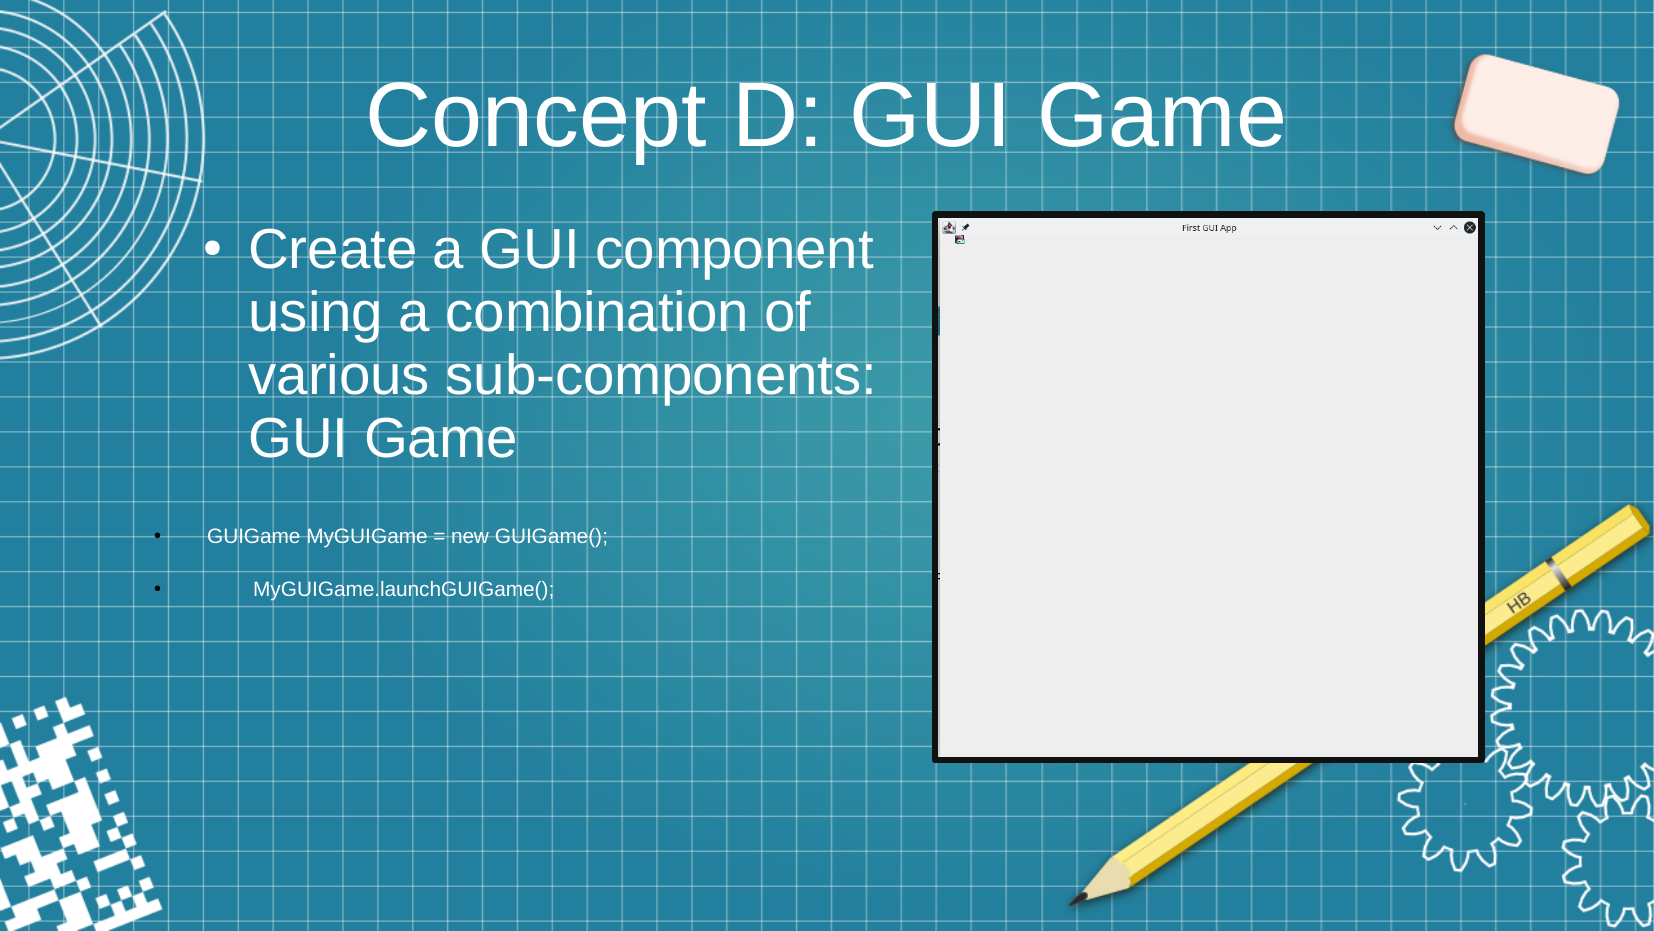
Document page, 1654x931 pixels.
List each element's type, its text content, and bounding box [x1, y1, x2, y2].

title Concept D: GUI Game [82, 37, 1571, 193]
picture [0, 0, 1654, 931]
list GUIGame MyGUIGame = new GUIGame(); MyGUIGame.launchGUIGame(); [136, 525, 863, 783]
list Create a GUI component using a combination of various sub-components: GUI Game [187, 217, 914, 475]
